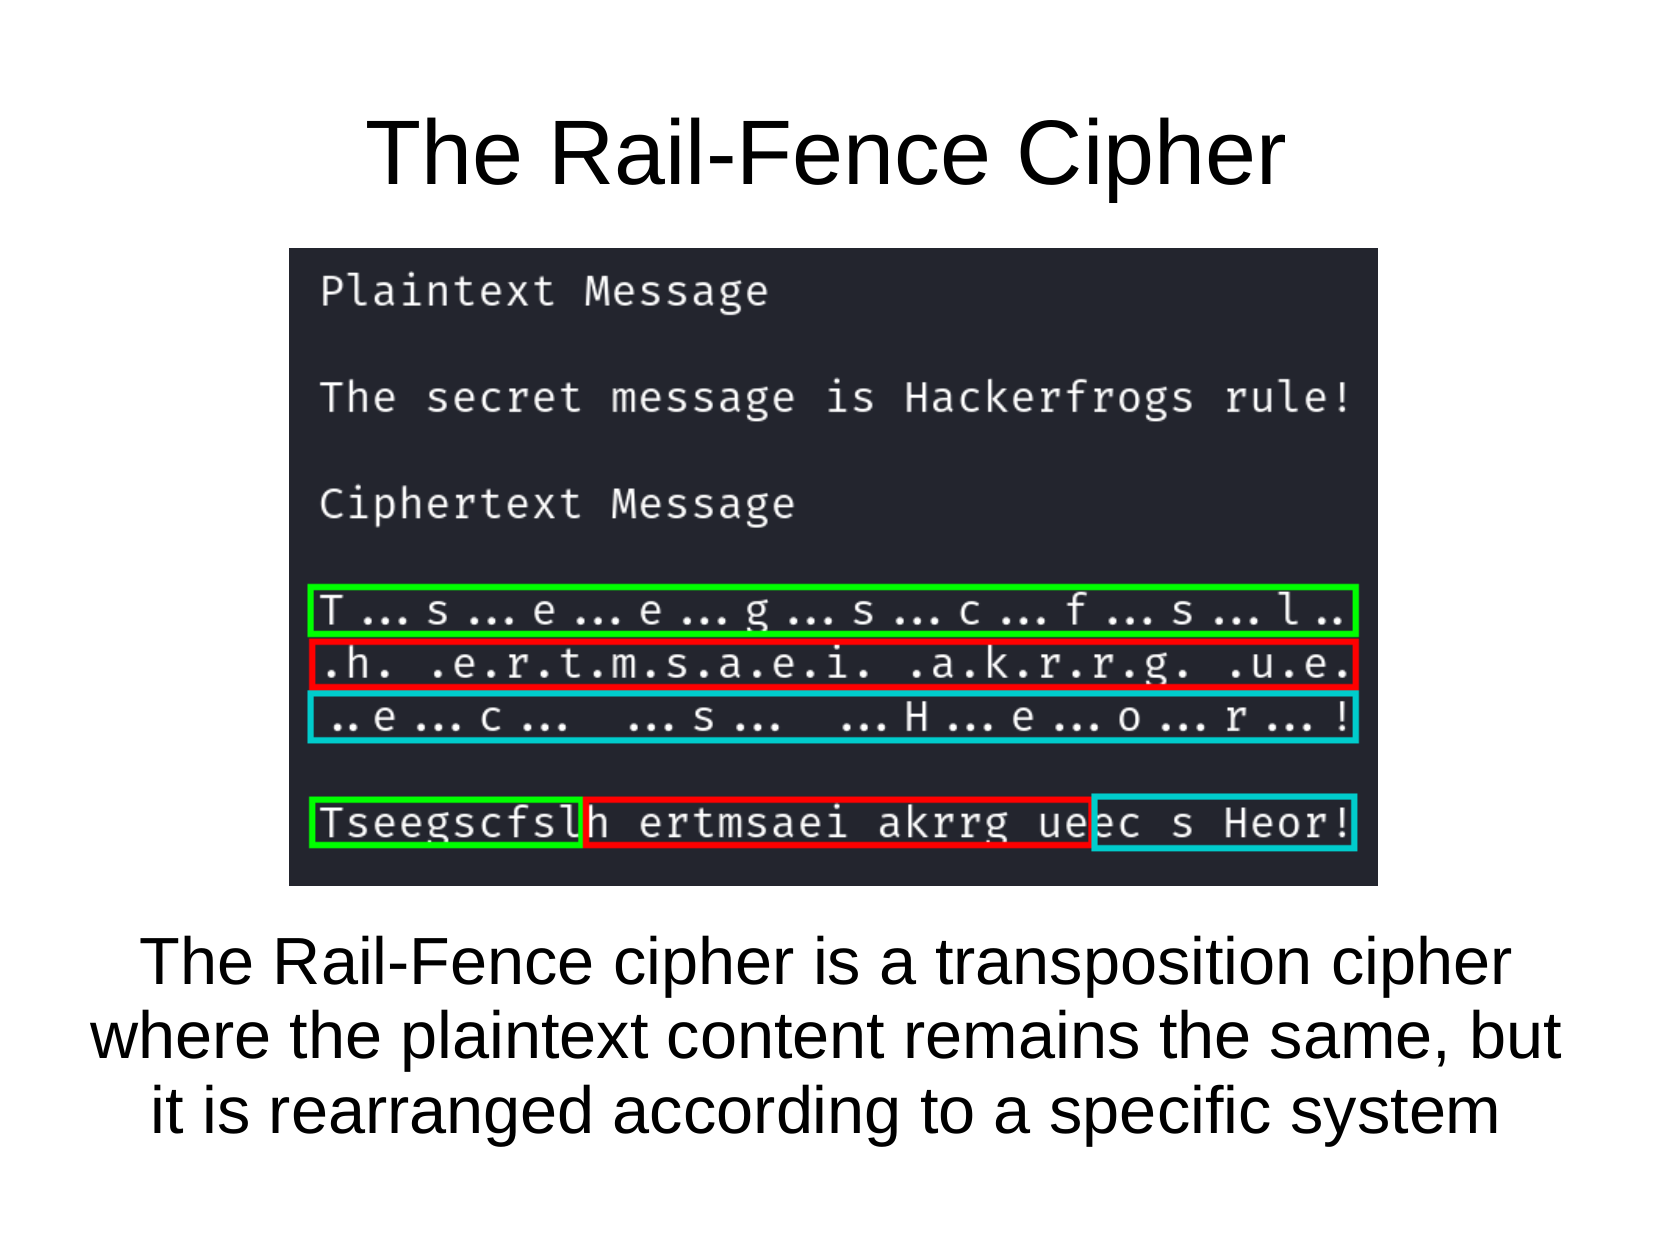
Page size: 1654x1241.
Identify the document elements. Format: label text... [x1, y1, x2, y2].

subtitle The Rail-Fence cipher is a transposition cipher where the plaintext content remains the same, but it is rearranged according to a specific system [82, 176, 1571, 1223]
title The Rail-Fence Cipher [82, 49, 1571, 176]
picture [289, 248, 1378, 886]
